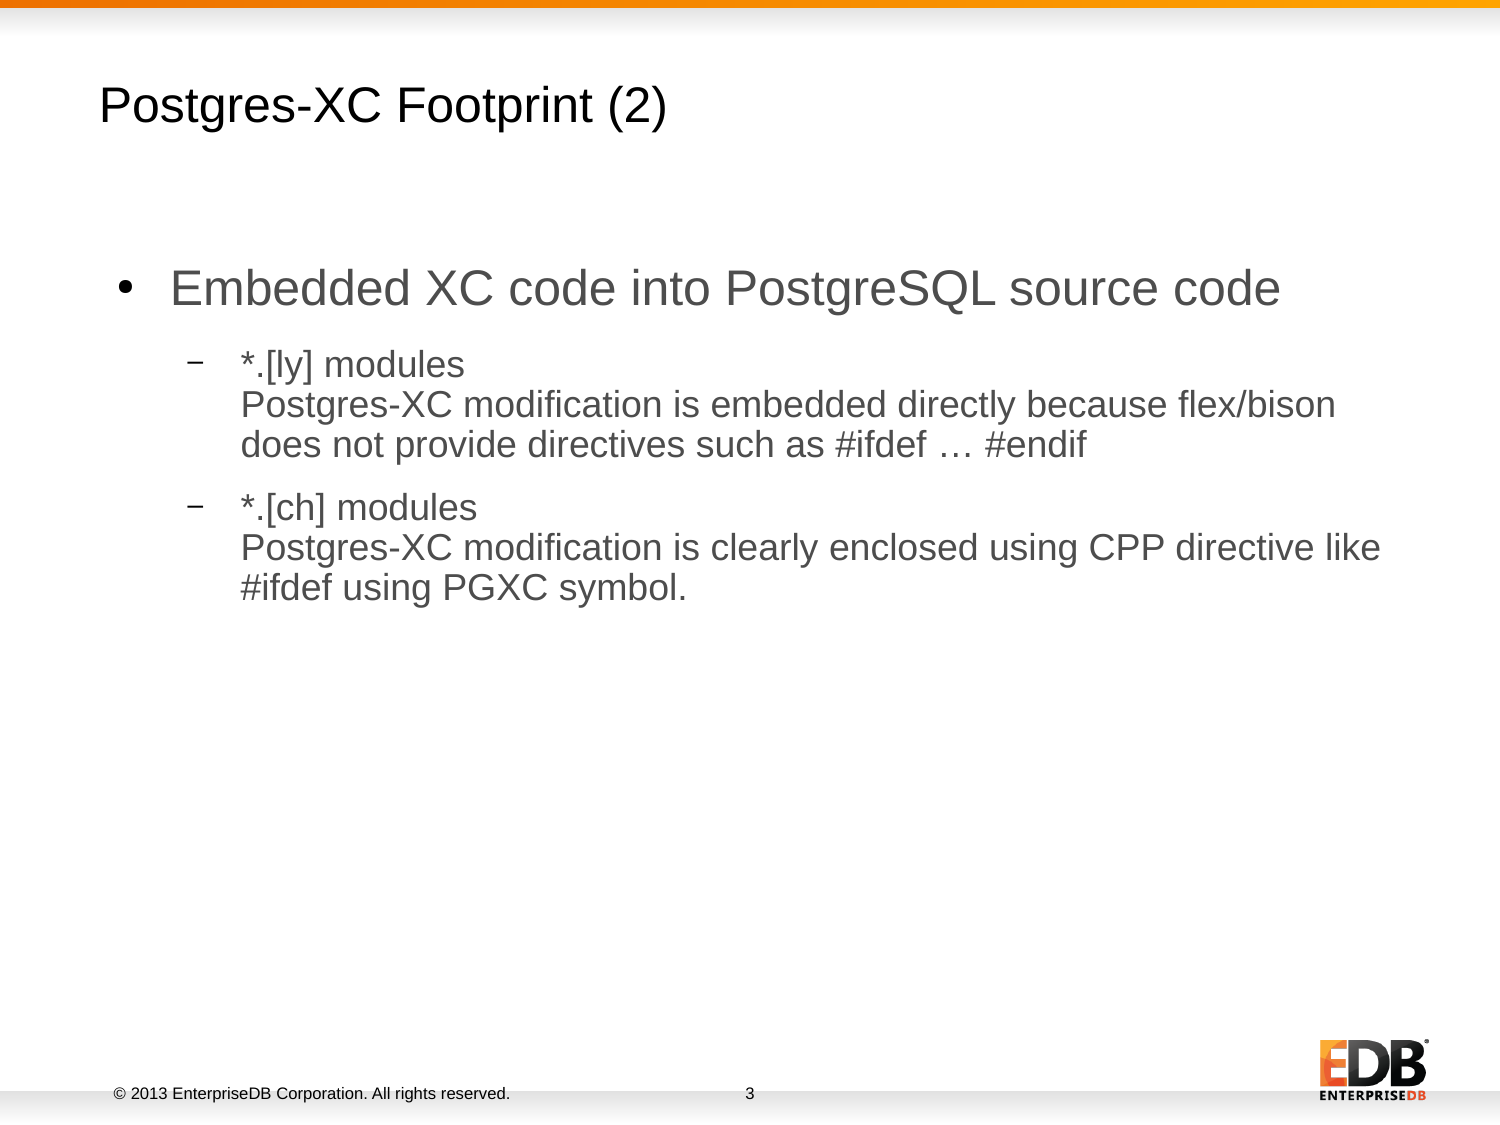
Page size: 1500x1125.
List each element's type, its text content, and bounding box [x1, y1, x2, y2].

title Postgres-XC Footprint (2) [98, 26, 1403, 188]
picture [1318, 1036, 1430, 1101]
list Embedded XC code into PostgreSQL source code *.[ly] modules Postgres-XC modification is embedded directly because flex/bison does not provide directives such as #ifdef … #endif *.[ch] modules Postgres-XC modification is clearly enclosed using CPP directive like #ifdef using PGXC symbol. [98, 263, 1403, 984]
